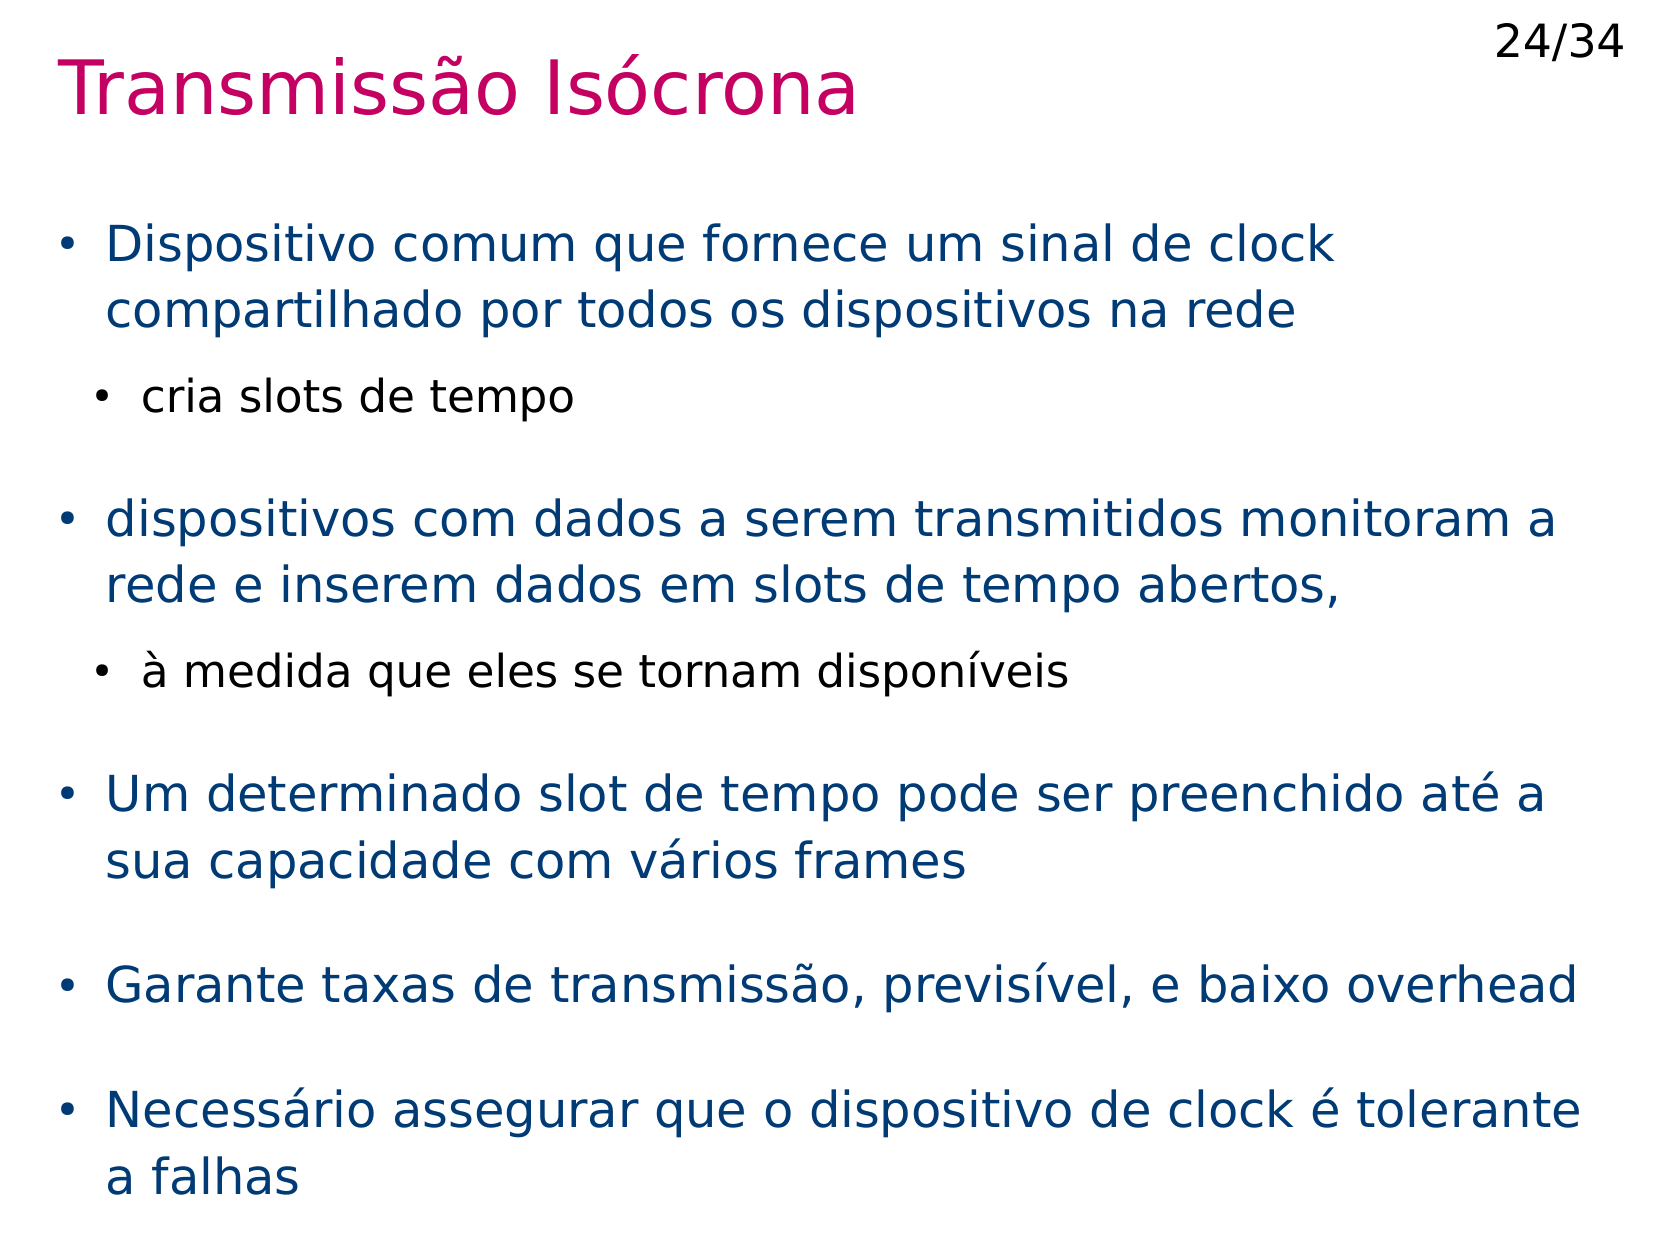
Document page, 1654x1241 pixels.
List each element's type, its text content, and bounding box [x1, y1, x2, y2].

list Dispositivo comum que fornece um sinal de clock compartilhado por todos os dispositivos na rede cria slots de tempo dispositivos com dados a serem transmitidos monitoram a rede e inserem dados em slots de tempo abertos, à medida que eles se tornam disponíveis Um determinado slot de tempo pode ser preenchido até a sua capacidade com vários frames Garante taxas de transmissão, previsível, e baixo overhead Necessário assegurar que o dispositivo de clock é tolerante a falhas [59, 206, 1625, 1211]
title Transmissão Isócrona [59, 29, 1625, 148]
